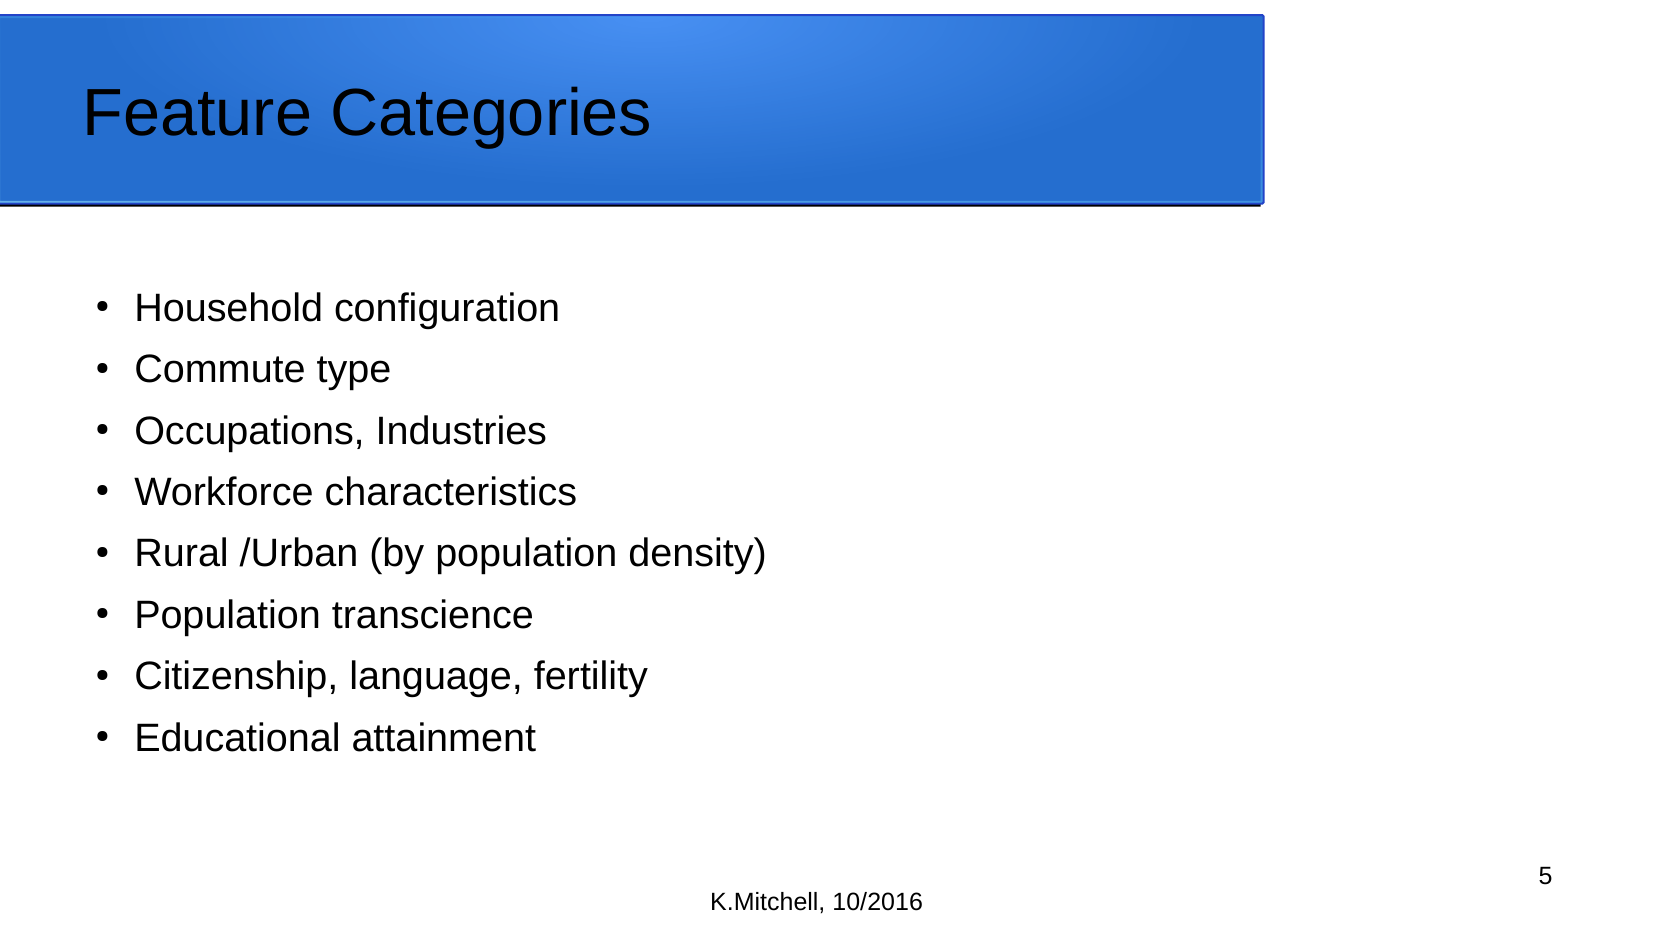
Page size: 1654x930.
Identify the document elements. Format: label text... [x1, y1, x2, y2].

picture [0, 0, 1654, 930]
title Feature Categories [82, 35, 1234, 189]
list Household configuration Commute type Occupations, Industries Workforce characteristics Rural /Urban (by population density) Population transcience Citizenship, language, fertility Educational attainment [82, 224, 1571, 764]
